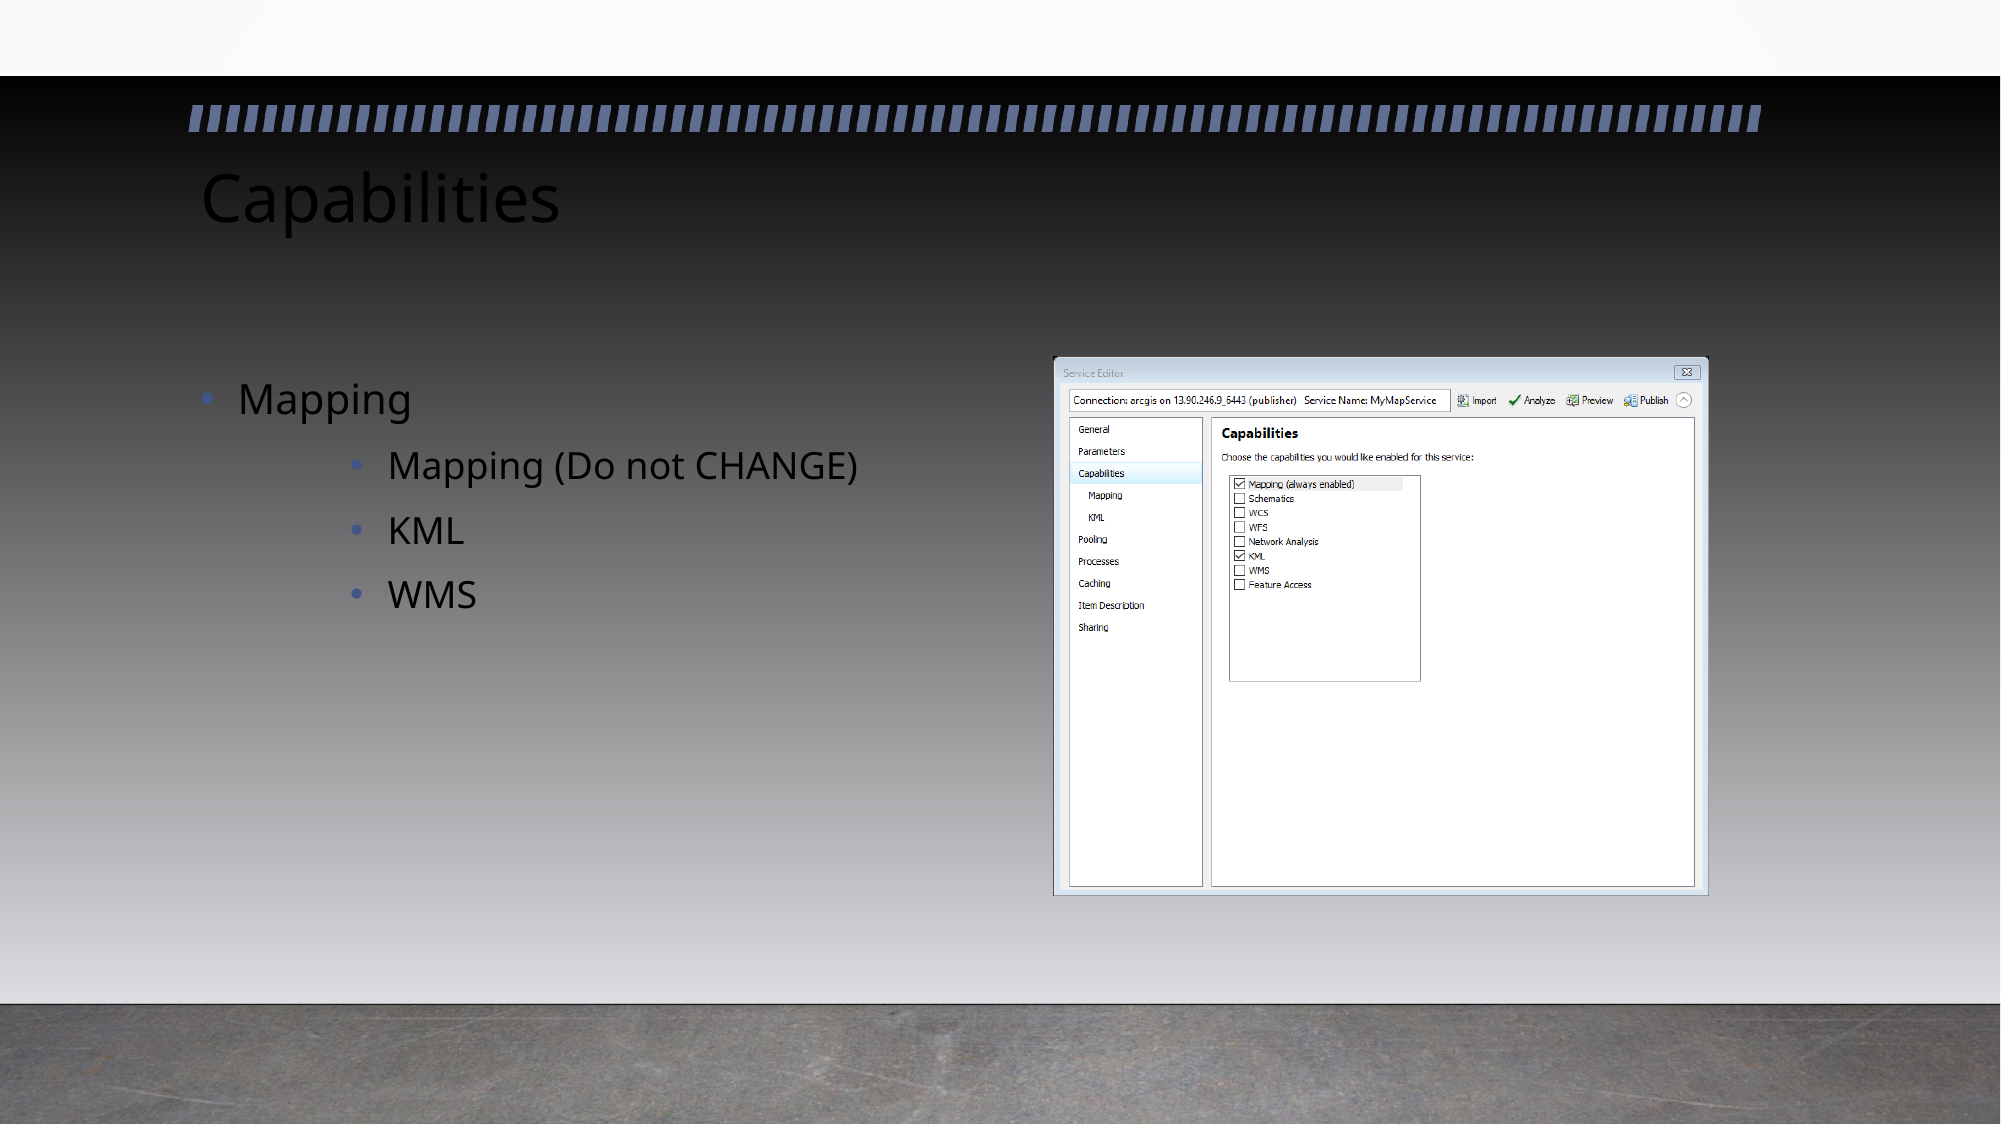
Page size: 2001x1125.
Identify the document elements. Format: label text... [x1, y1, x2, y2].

title Capabilities [185, 157, 1762, 331]
picture [1053, 356, 1709, 896]
list Mapping Mapping (Do not CHANGE) KML WMS [185, 355, 948, 896]
